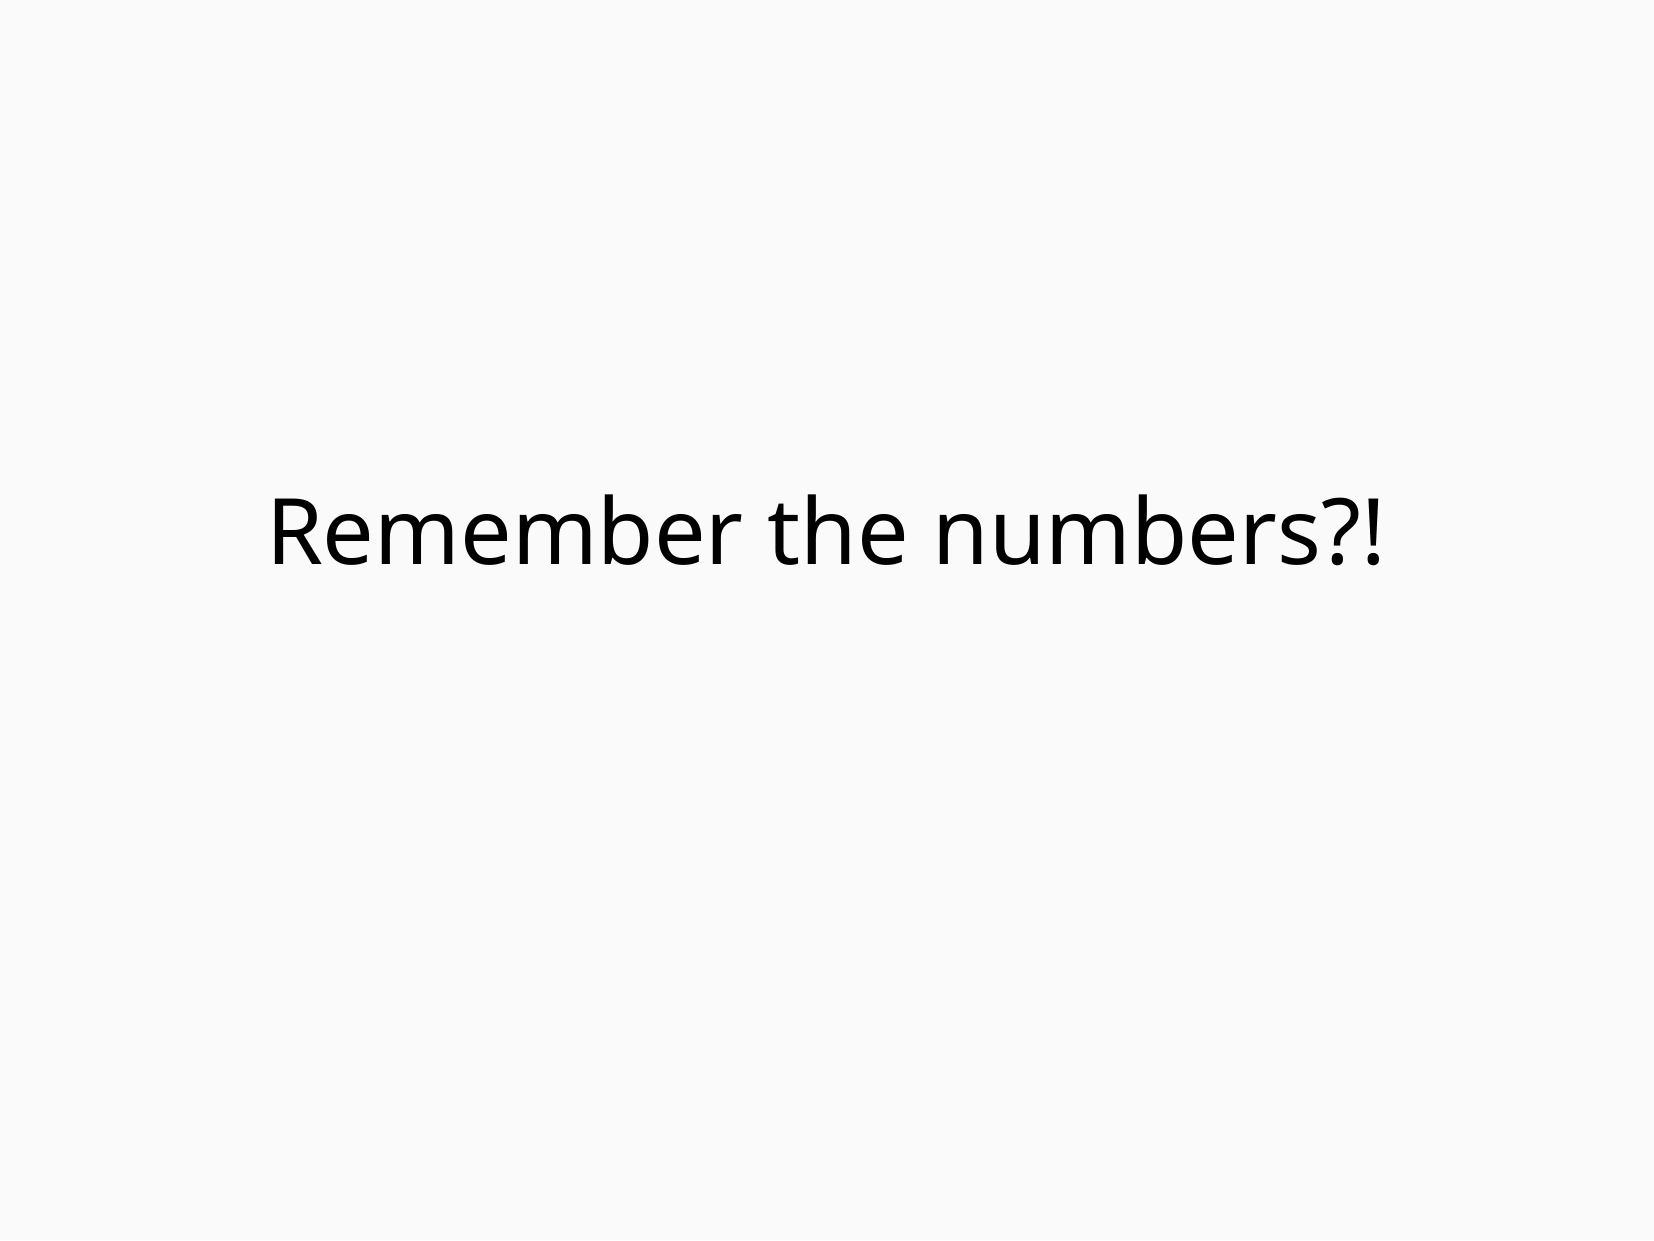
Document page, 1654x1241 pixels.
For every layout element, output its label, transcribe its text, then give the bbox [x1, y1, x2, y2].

subtitle Remember the numbers?! [82, 49, 1571, 1010]
